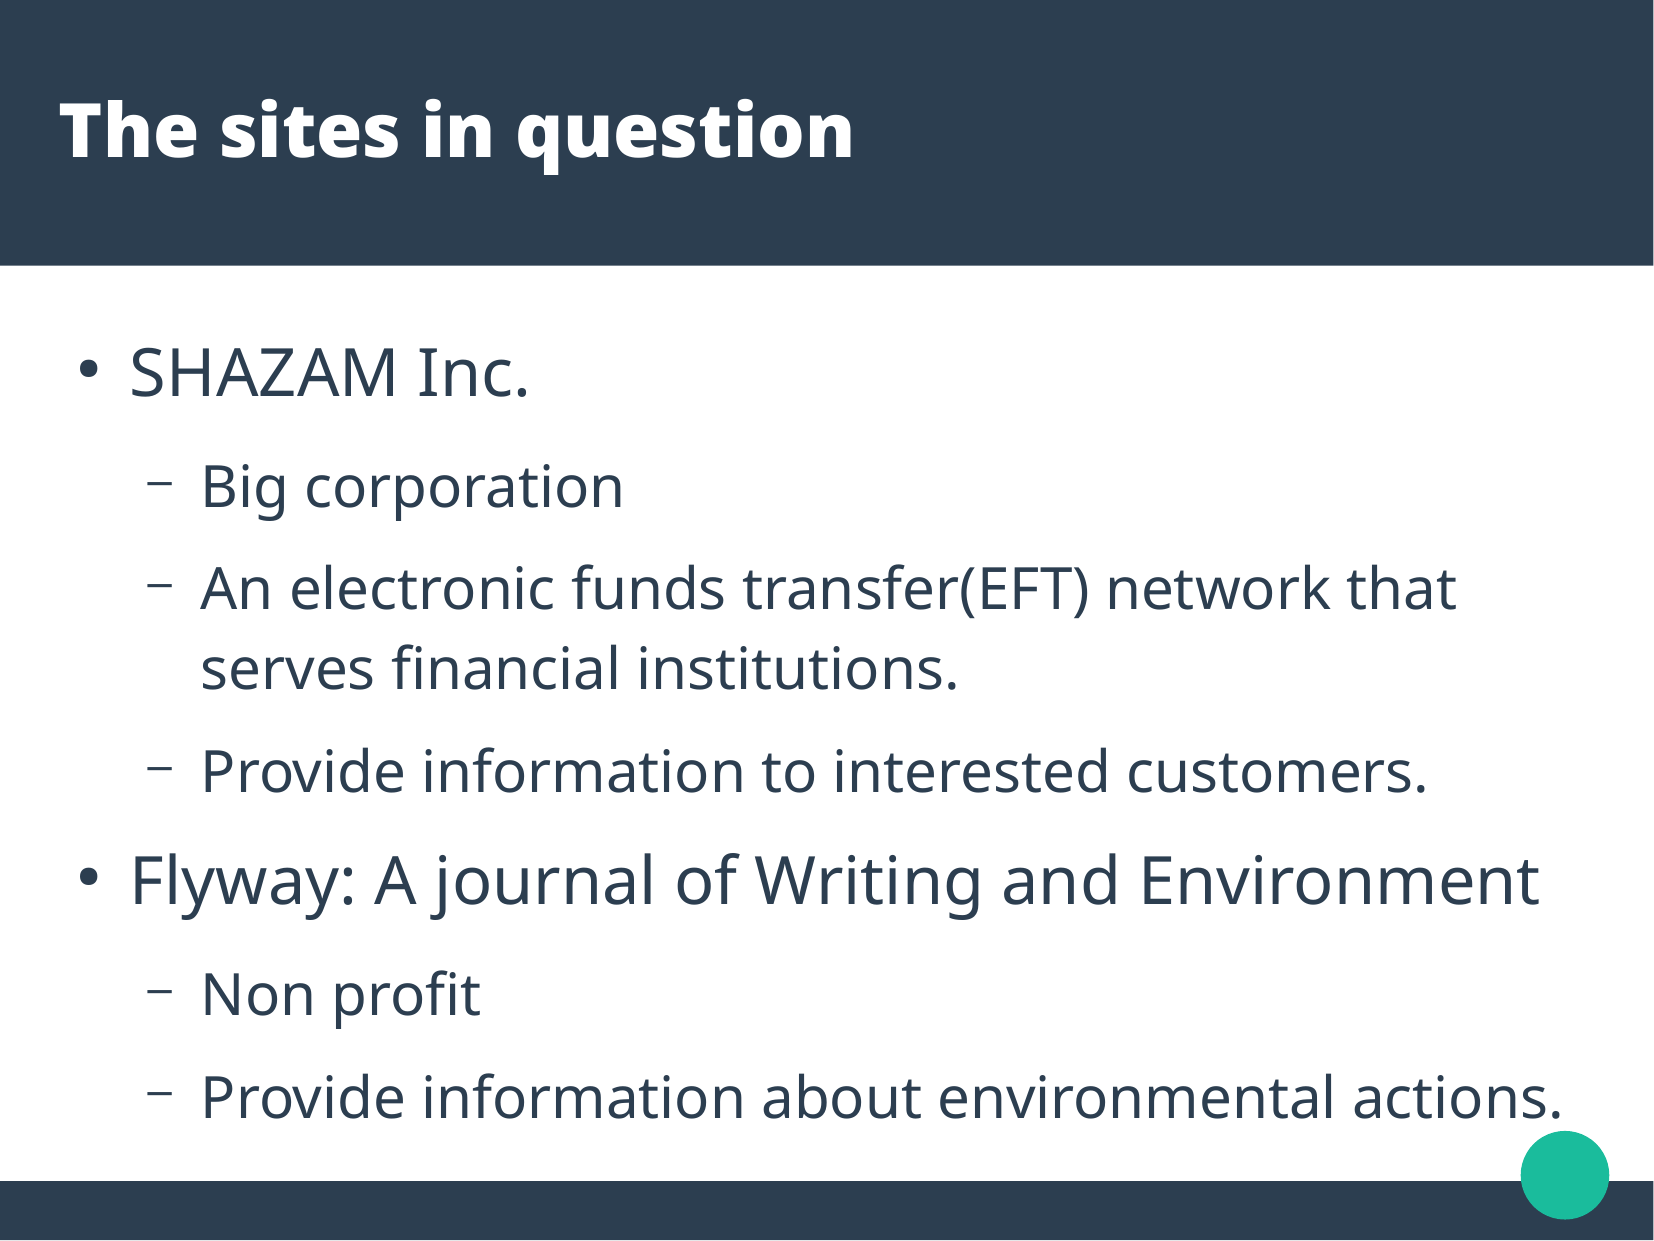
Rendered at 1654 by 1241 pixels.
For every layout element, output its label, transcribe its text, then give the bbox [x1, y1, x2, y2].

title The sites in question [59, 49, 1595, 207]
list SHAZAM Inc. Big corporation An electronic funds transfer(EFT) network that serves financial institutions. Provide information to interested customers. Flyway: A journal of Writing and Environment Non profit Provide information about environmental actions. [59, 324, 1595, 1152]
